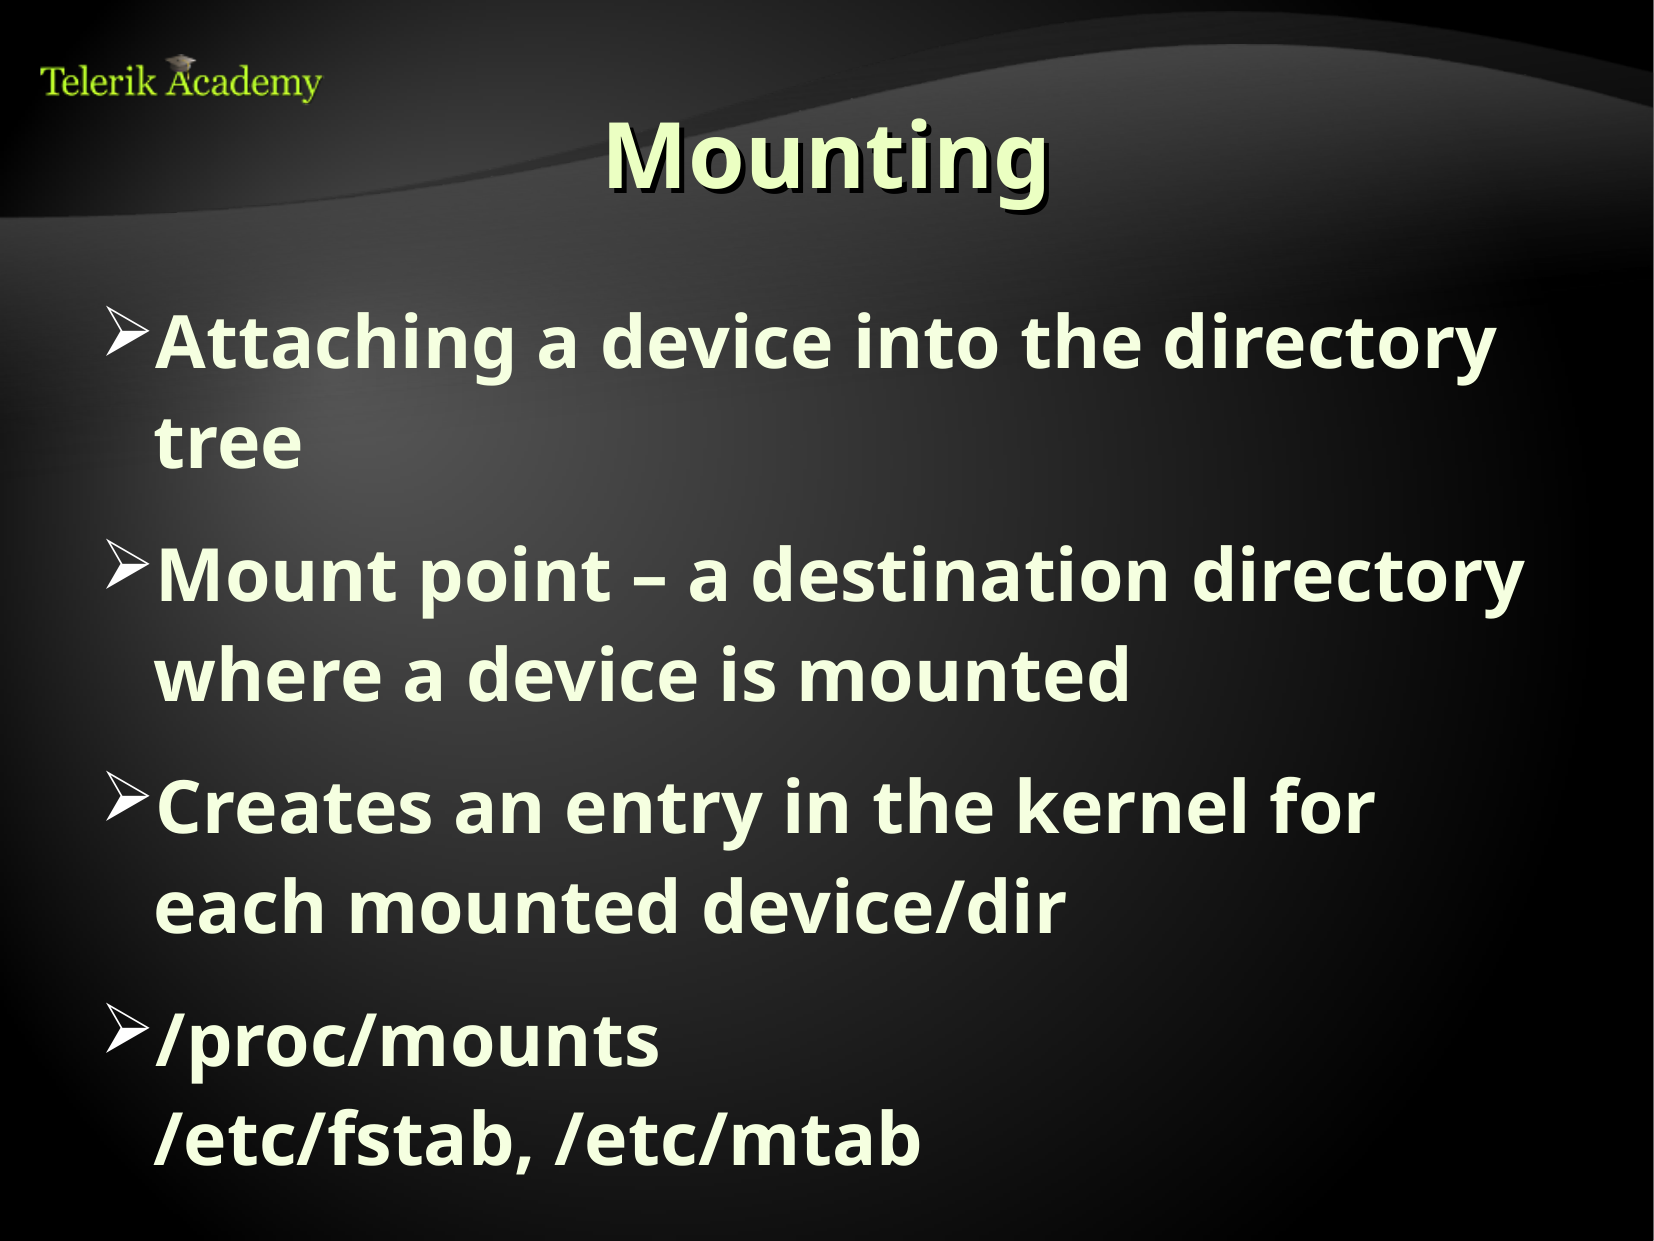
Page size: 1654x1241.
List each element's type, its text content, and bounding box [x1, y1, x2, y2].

title Mounting [82, 49, 1571, 257]
list Attaching a device into the directory tree Mount point – a destination directory where a device is mounted Creates an entry in the kernel for each mounted device/dir /proc/mounts /etc/fstab, /etc/mtab [82, 290, 1538, 1241]
picture [0, 0, 1654, 1241]
